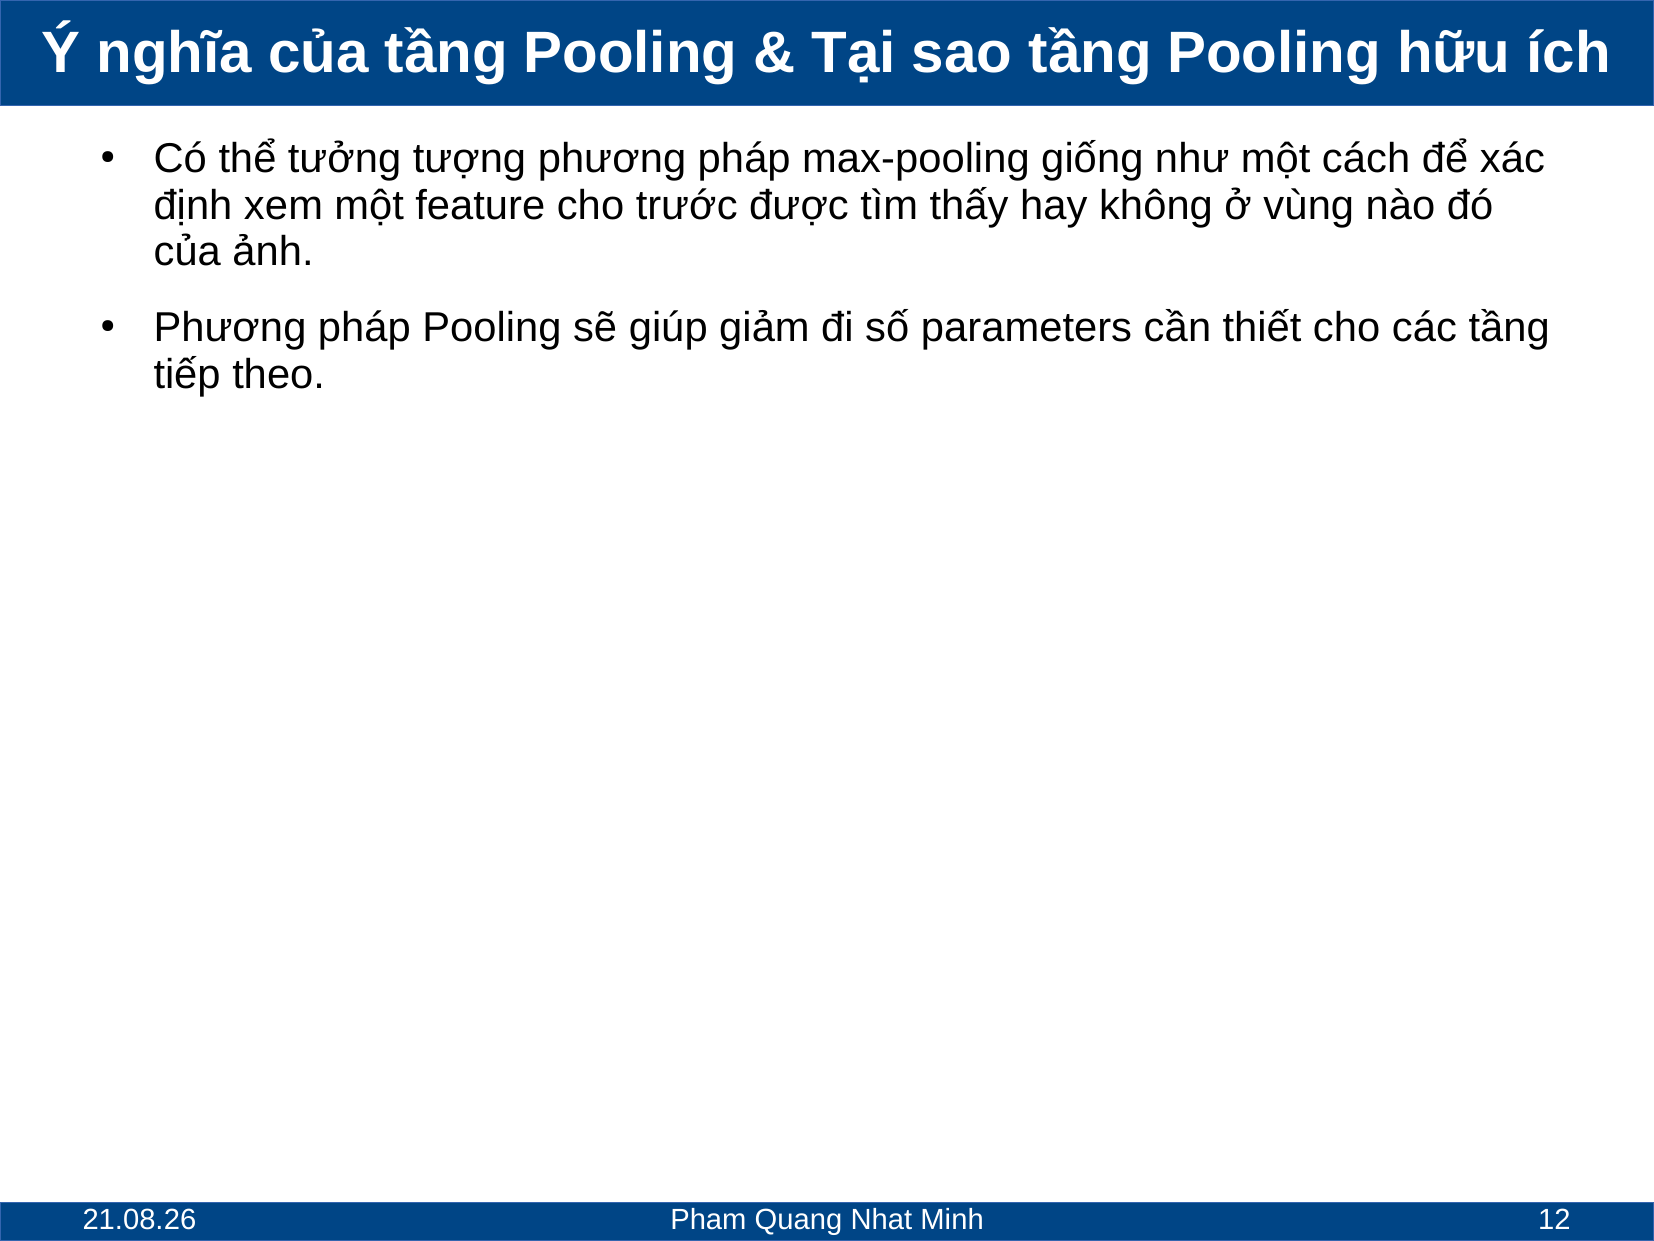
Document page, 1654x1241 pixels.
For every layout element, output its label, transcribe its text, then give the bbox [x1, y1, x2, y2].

title Ý nghĩa của tầng Pooling & Tại sao tầng Pooling hữu ích [0, 0, 1654, 106]
list Có thể tưởng tượng phương pháp max-pooling giống như một cách để xác định xem một feature cho trước được tìm thấy hay không ở vùng nào đó của ảnh. Phương pháp Pooling sẽ giúp giảm đi số parameters cần thiết cho các tầng tiếp theo. [82, 135, 1571, 855]
